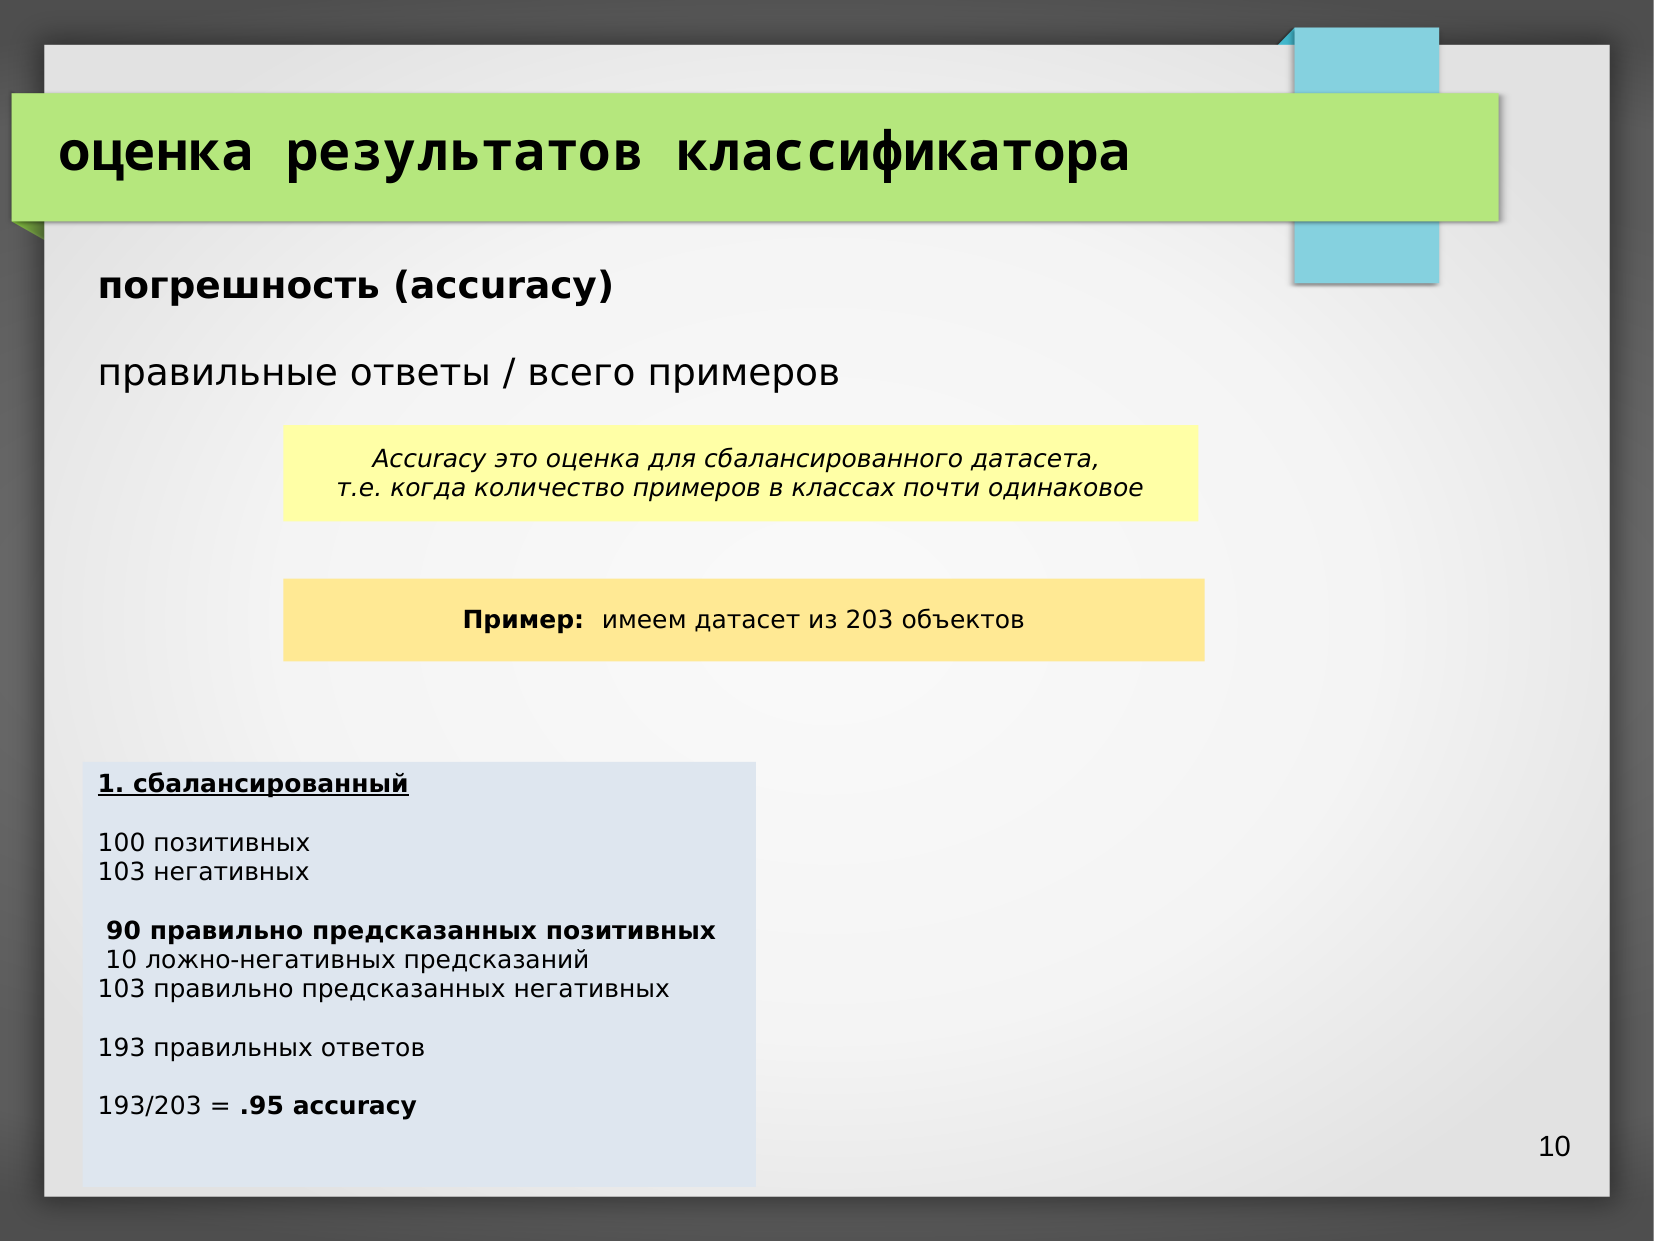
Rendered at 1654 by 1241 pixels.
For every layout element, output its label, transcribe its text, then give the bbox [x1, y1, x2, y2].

title оценка результатов классификатора [59, 109, 1217, 190]
text_box Пример: имеем датасет из 203 объектов [283, 578, 1205, 662]
text_box погрешность (accuracy) правильные ответы / всего примеров [82, 256, 1252, 402]
picture [0, 0, 1654, 1241]
text_box 1. сбалансированный 100 позитивных 103 негативных 90 правильно предсказанных позитивных 10 ложно-негативных предсказаний 103 правильно предсказанных негативных 193 правильных ответов 193/203 = .95 accuracy [82, 761, 756, 1187]
text_box Accuracy это оценка для сбалансированного датасета, т.е. когда количество примеров в классах почти одинаковое [283, 425, 1199, 522]
